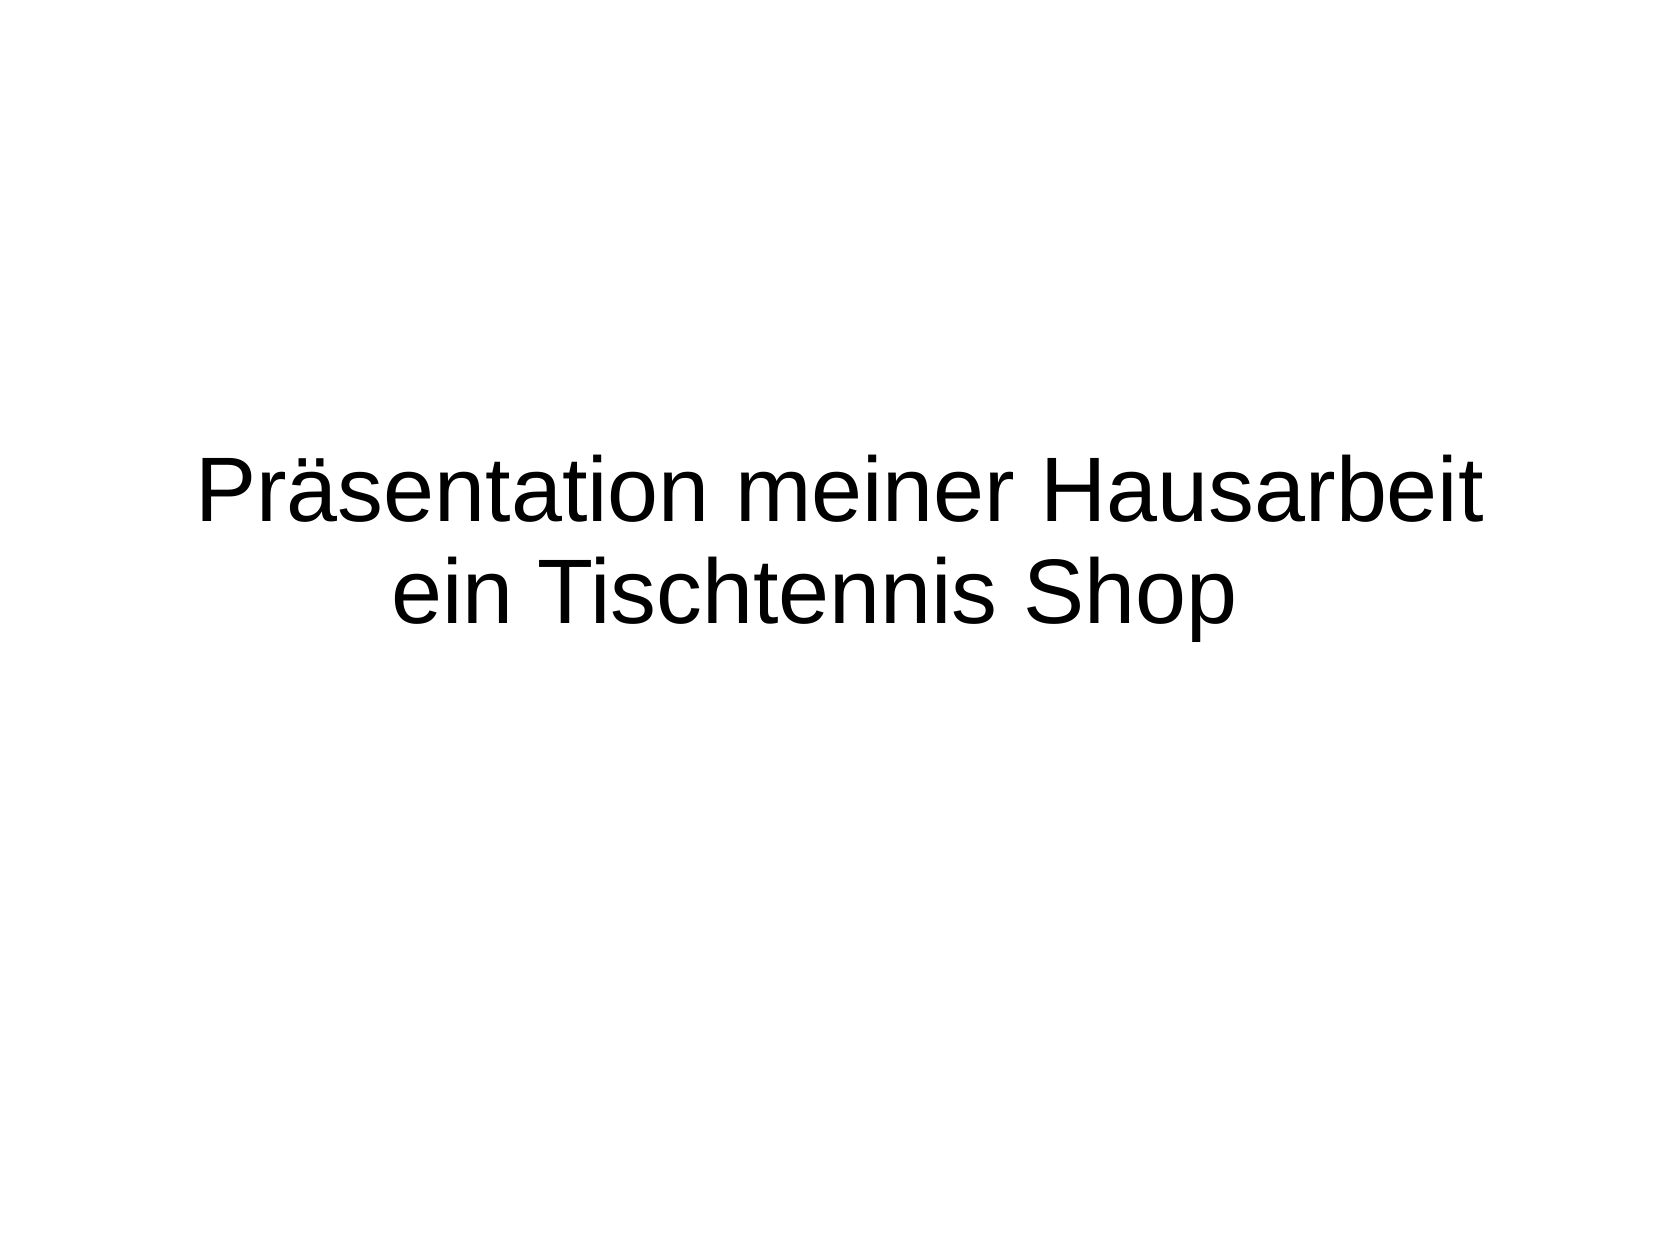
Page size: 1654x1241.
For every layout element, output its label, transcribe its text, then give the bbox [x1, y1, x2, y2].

title Präsentation meiner Hausarbeit ein Tischtennis Shop [70, 437, 1560, 645]
